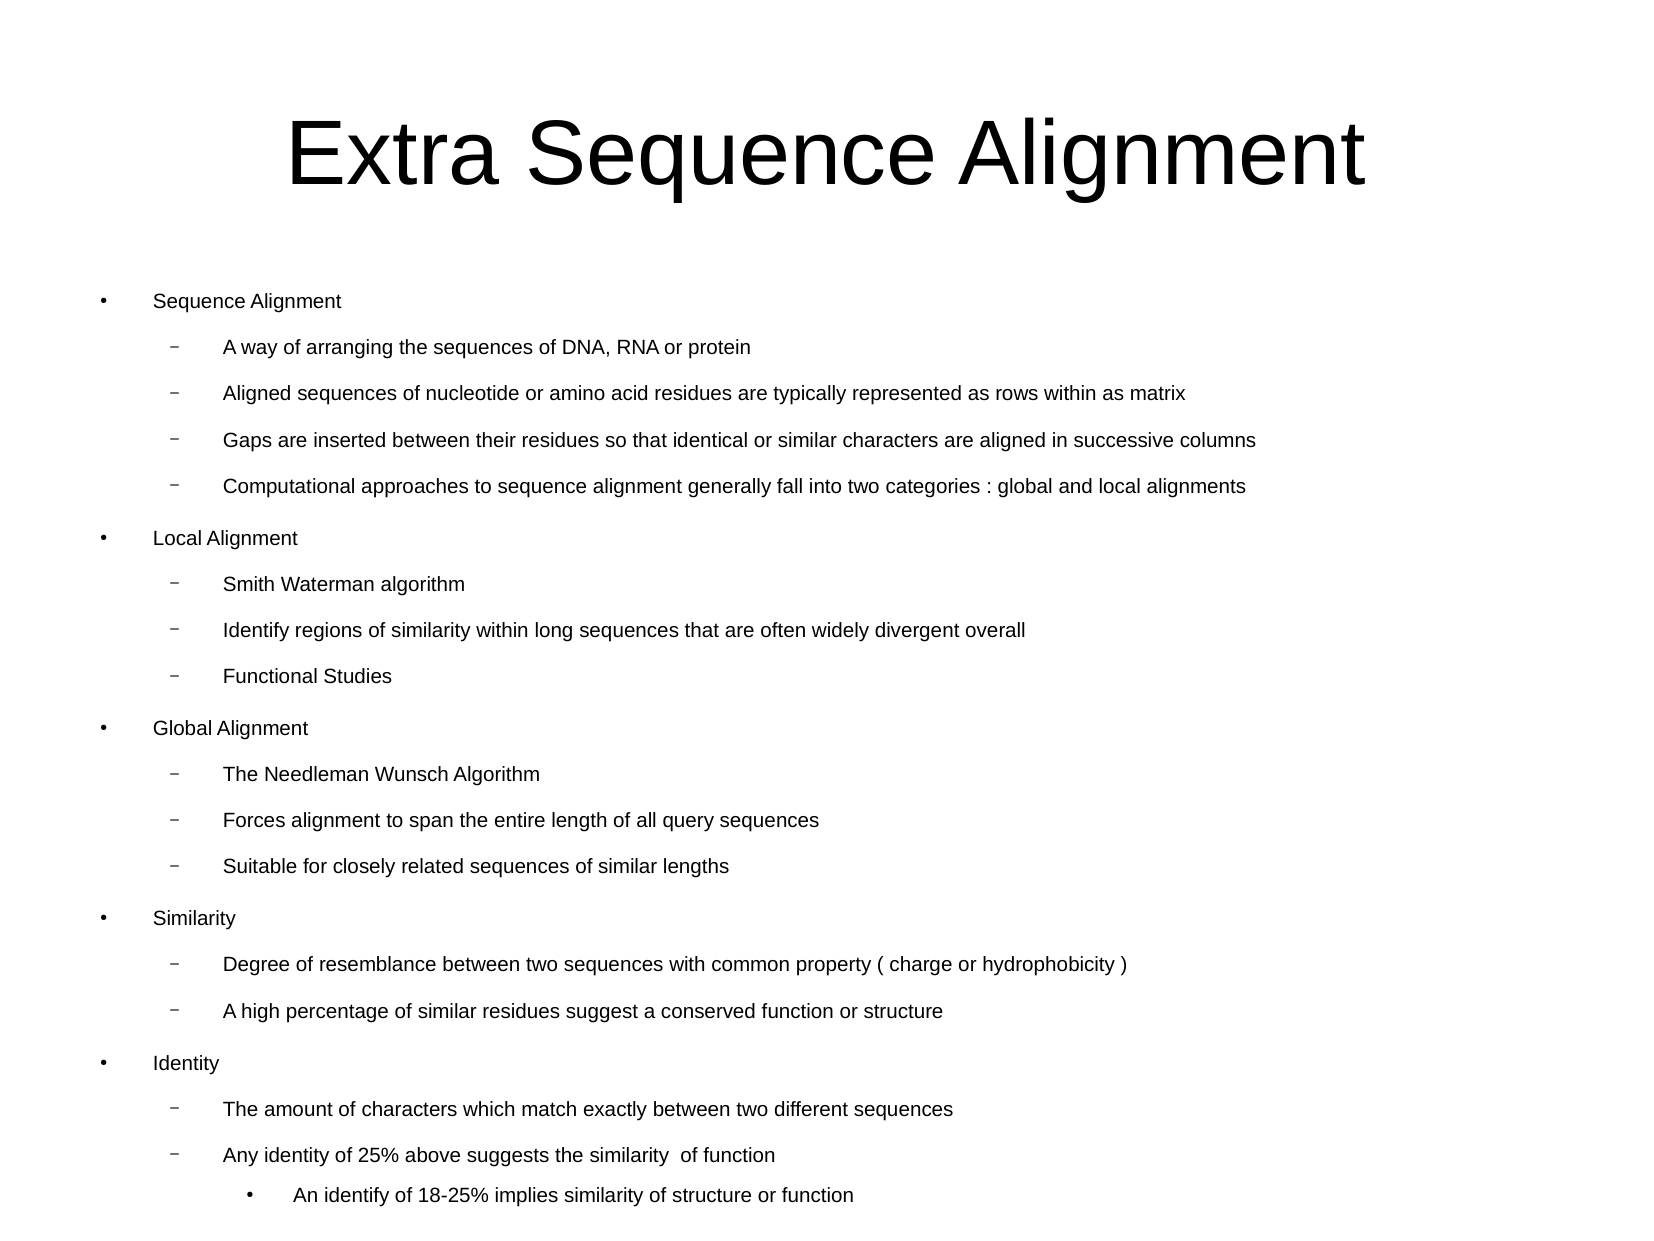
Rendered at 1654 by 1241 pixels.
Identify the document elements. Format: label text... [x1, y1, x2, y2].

list Sequence Alignment A way of arranging the sequences of DNA, RNA or protein Aligned sequences of nucleotide or amino acid residues are typically represented as rows within as matrix Gaps are inserted between their residues so that identical or similar characters are aligned in successive columns Computational approaches to sequence alignment generally fall into two categories : global and local alignments Local Alignment Smith Waterman algorithm Identify regions of similarity within long sequences that are often widely divergent overall Functional Studies Global Alignment The Needleman Wunsch Algorithm Forces alignment to span the entire length of all query sequences Suitable for closely related sequences of similar lengths Similarity Degree of resemblance between two sequences with common property ( charge or hydrophobicity ) A high percentage of similar residues suggest a conserved function or structure Identity The amount of characters which match exactly between two different sequences Any identity of 25% above suggests the similarity of function An identify of 18-25% implies similarity of structure or function [82, 290, 1583, 1217]
title Extra Sequence Alignment [82, 49, 1571, 257]
